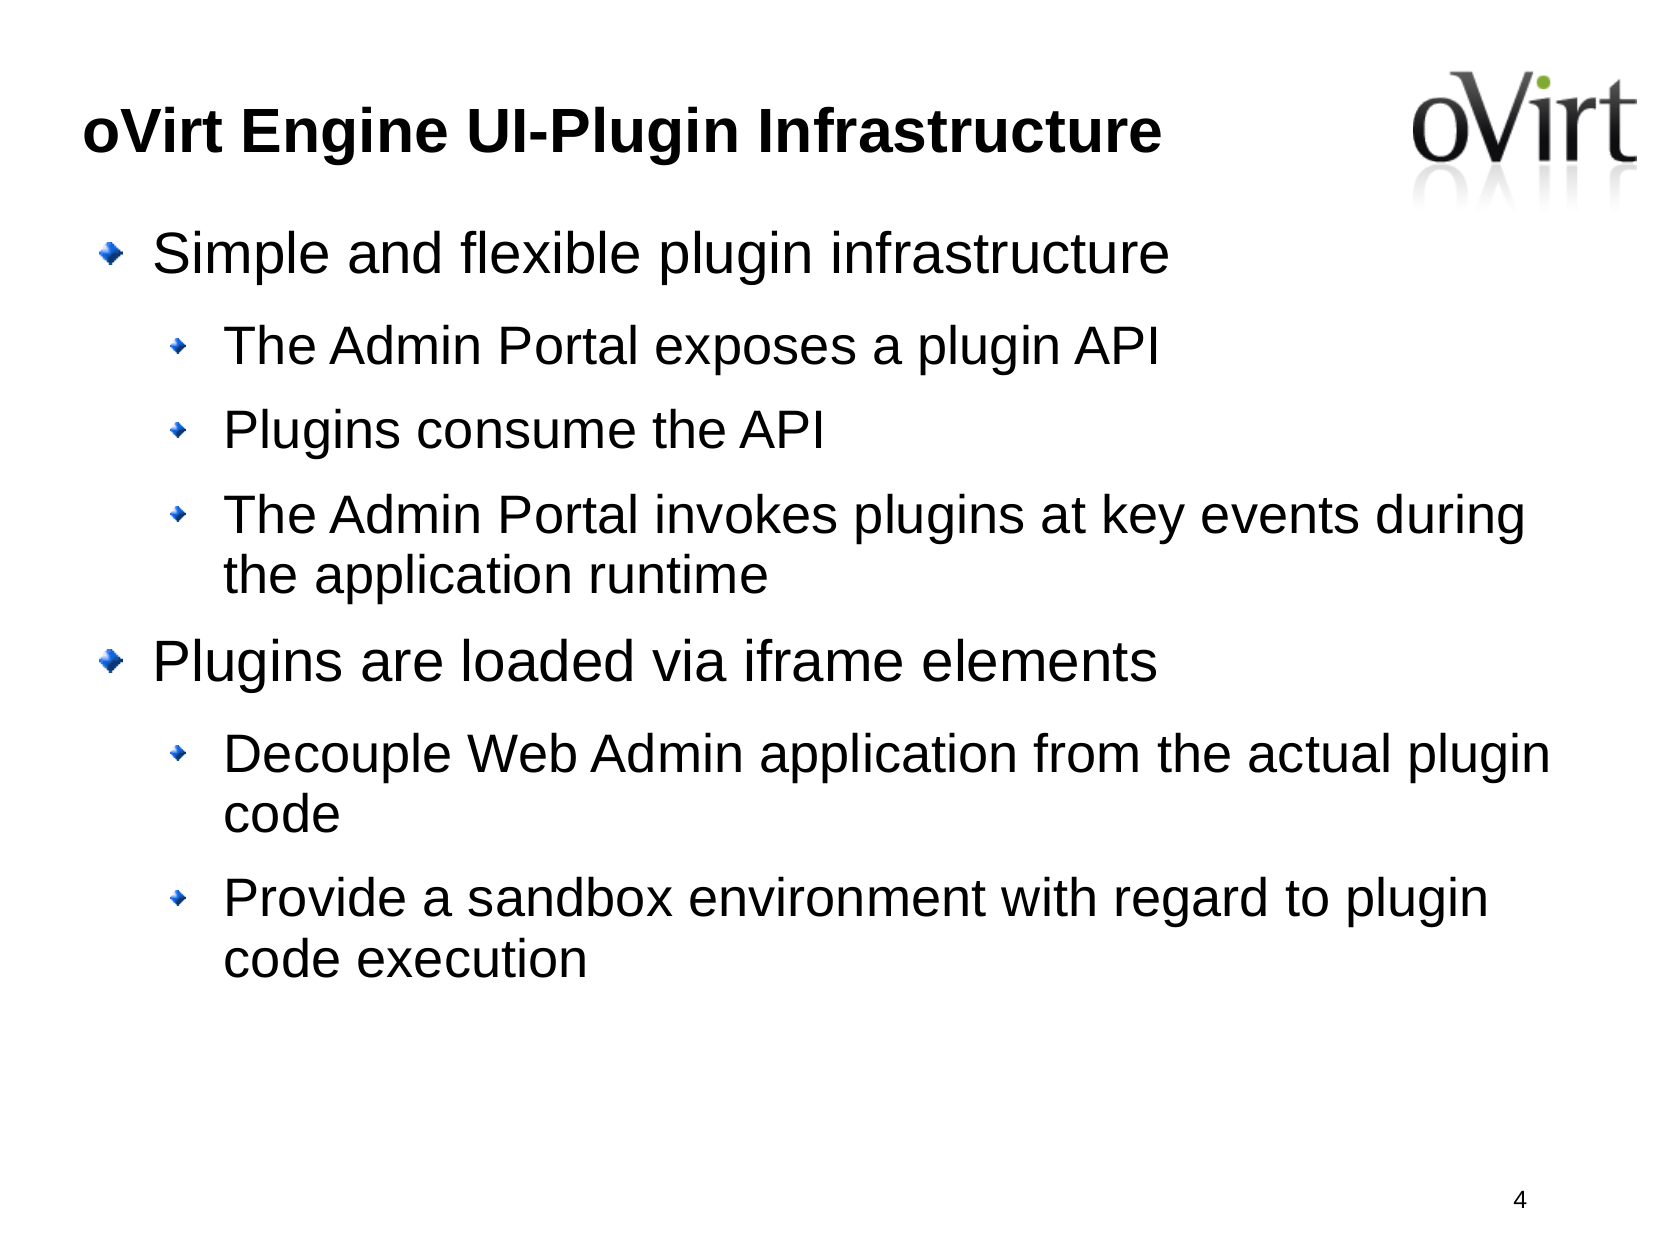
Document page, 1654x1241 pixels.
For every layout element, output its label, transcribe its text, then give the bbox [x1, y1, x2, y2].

picture [1413, 63, 1637, 212]
title oVirt Engine UI-Plugin Infrastructure [82, 37, 1303, 221]
list Simple and flexible plugin infrastructure The Admin Portal exposes a plugin API Plugins consume the API The Admin Portal invokes plugins at key events during the application runtime Plugins are loaded via iframe elements Decouple Web Admin application from the actual plugin code Provide a sandbox environment with regard to plugin code execution [82, 221, 1571, 1015]
